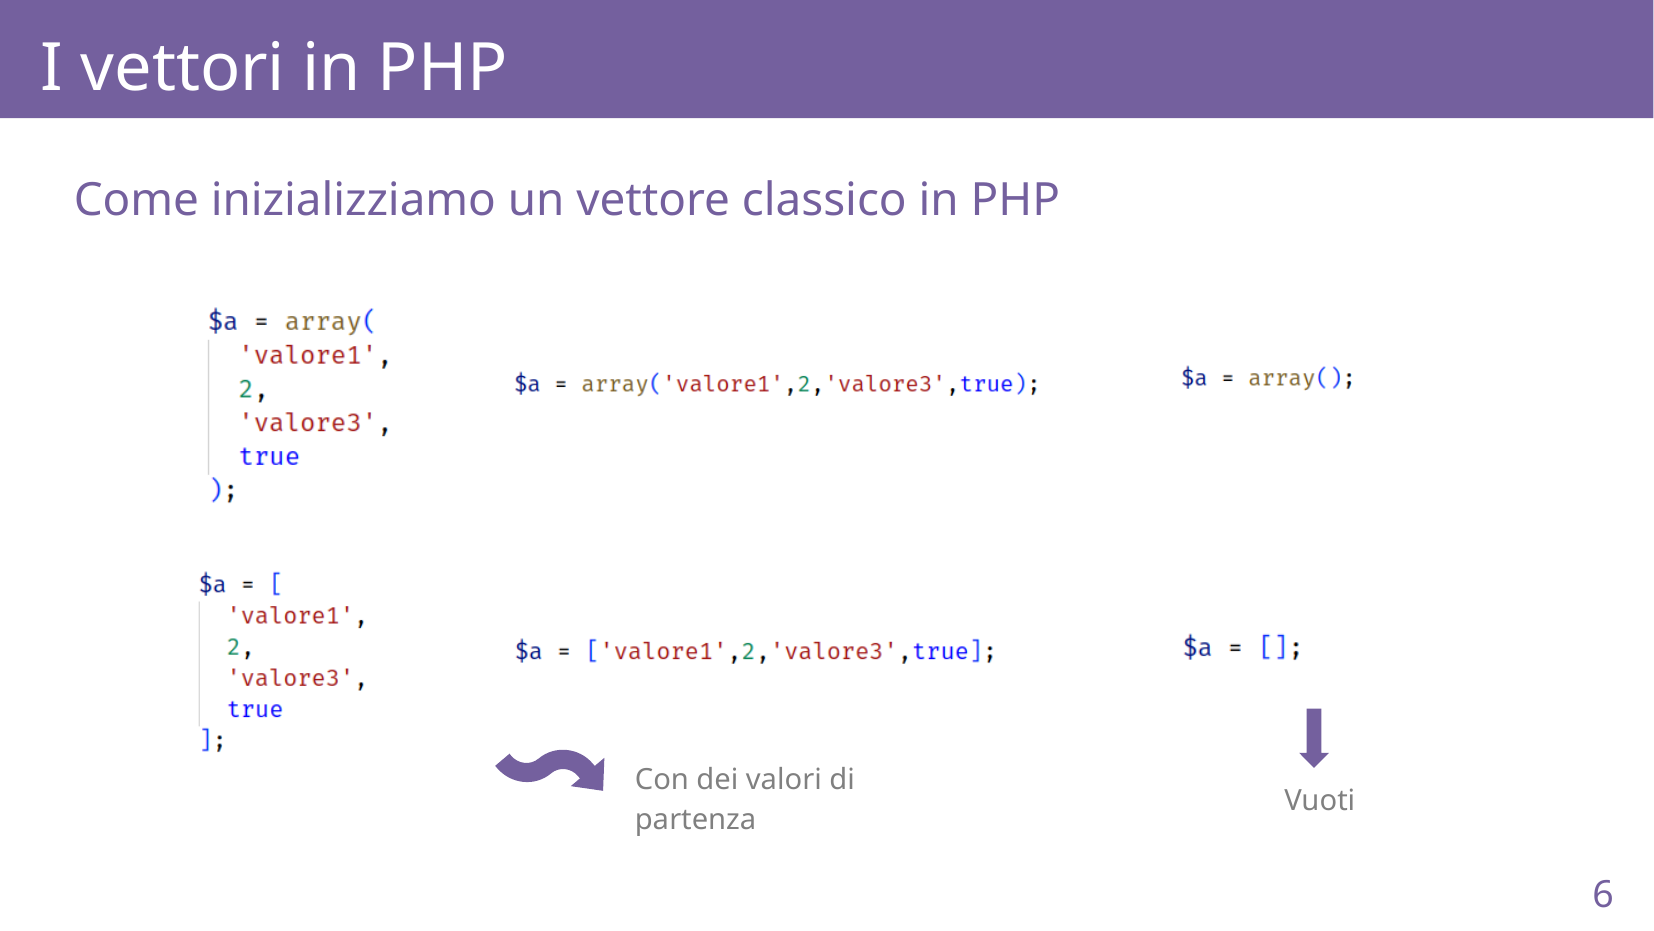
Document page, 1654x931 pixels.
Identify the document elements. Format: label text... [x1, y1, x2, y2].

text_box [1299, 708, 1329, 768]
picture [193, 295, 460, 520]
picture [501, 354, 1065, 419]
text_box [0, 0, 1654, 119]
text_box I vettori in PHP [25, 11, 523, 107]
text_box <numero> [1510, 860, 1654, 931]
picture [501, 620, 1004, 688]
text_box Vuoti [1269, 772, 1388, 857]
picture [1168, 348, 1375, 413]
picture [1168, 614, 1316, 687]
text_box Con dei valori di partenza [620, 751, 901, 837]
text_box Come inizializziamo un vettore classico in PHP [59, 158, 1107, 229]
text_box [495, 749, 605, 791]
picture [185, 560, 430, 768]
